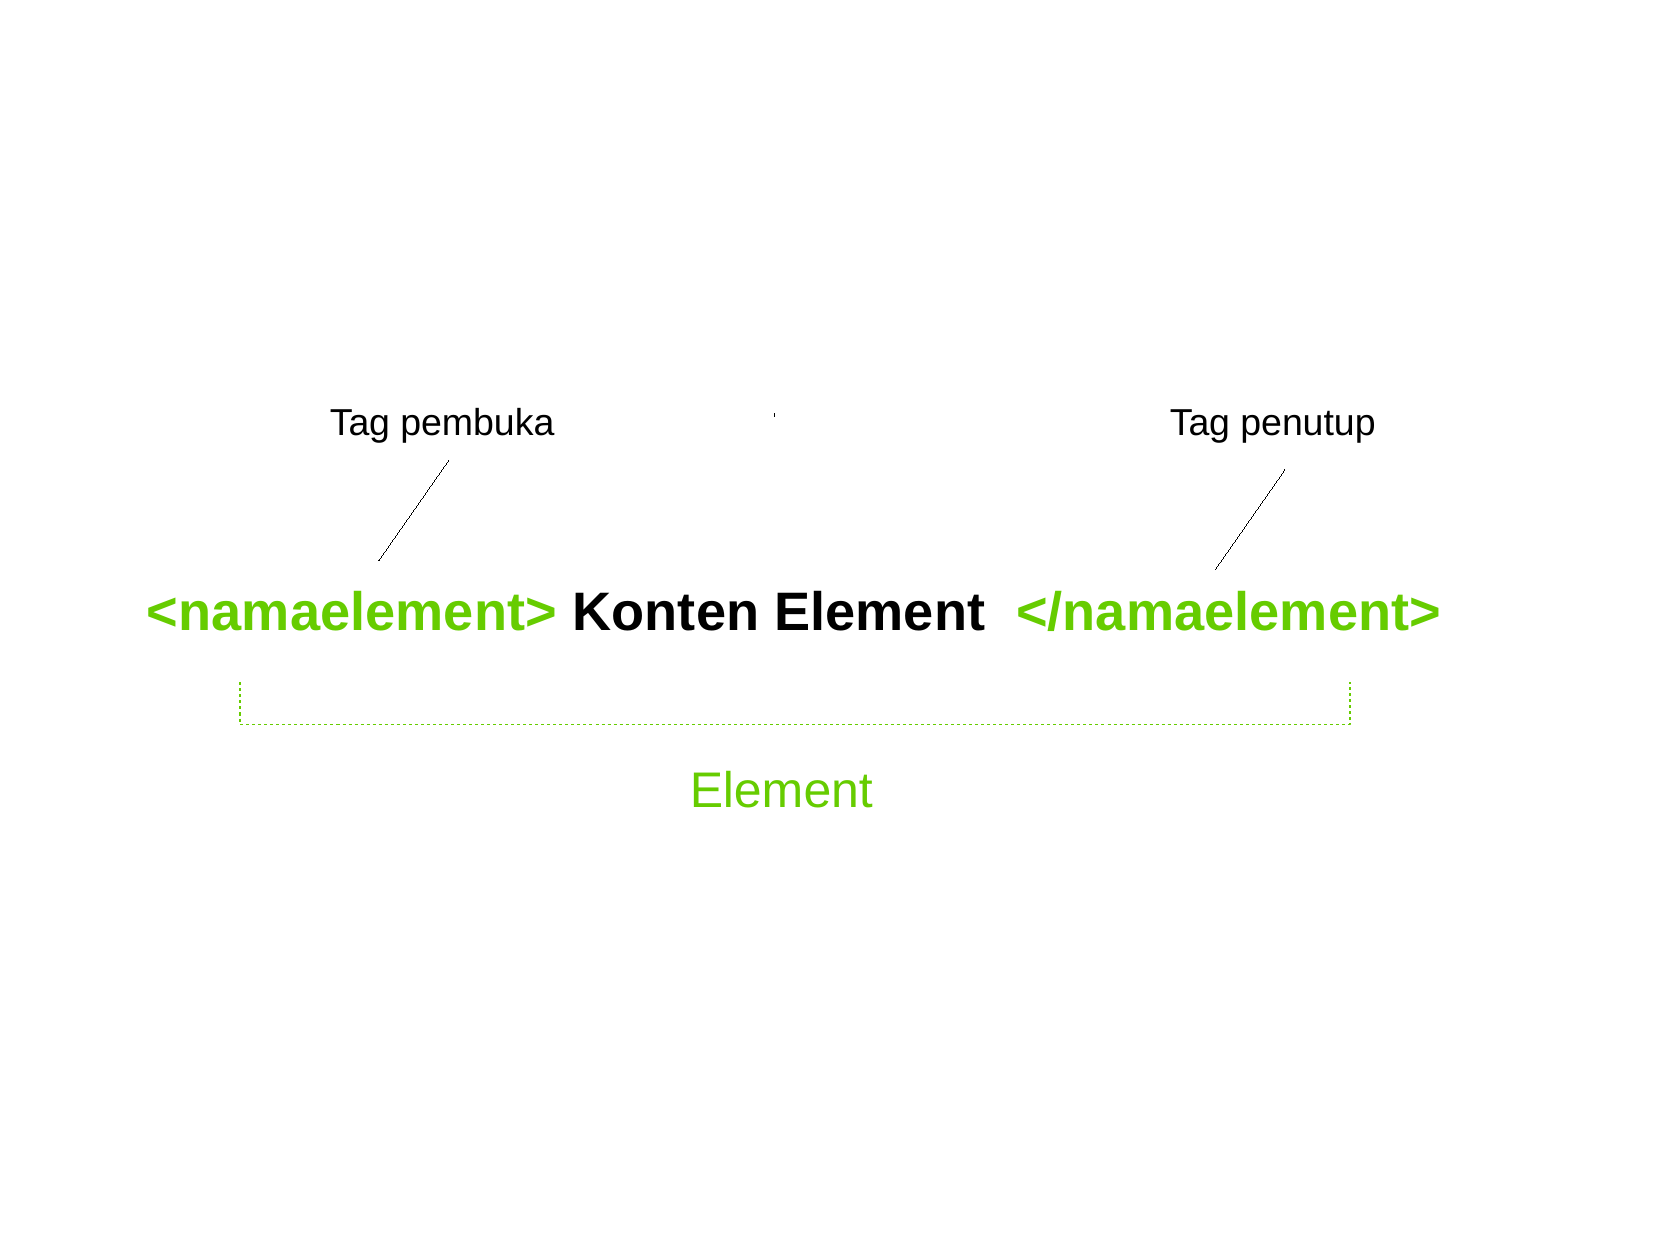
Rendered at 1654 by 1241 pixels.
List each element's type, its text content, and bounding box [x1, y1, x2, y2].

text_box Element [675, 754, 888, 826]
text_box <namaelement> Konten Element </namaelement> [146, 574, 1636, 650]
text_box Tag penutup [1154, 394, 1426, 452]
text_box Tag pembuka [315, 394, 586, 452]
